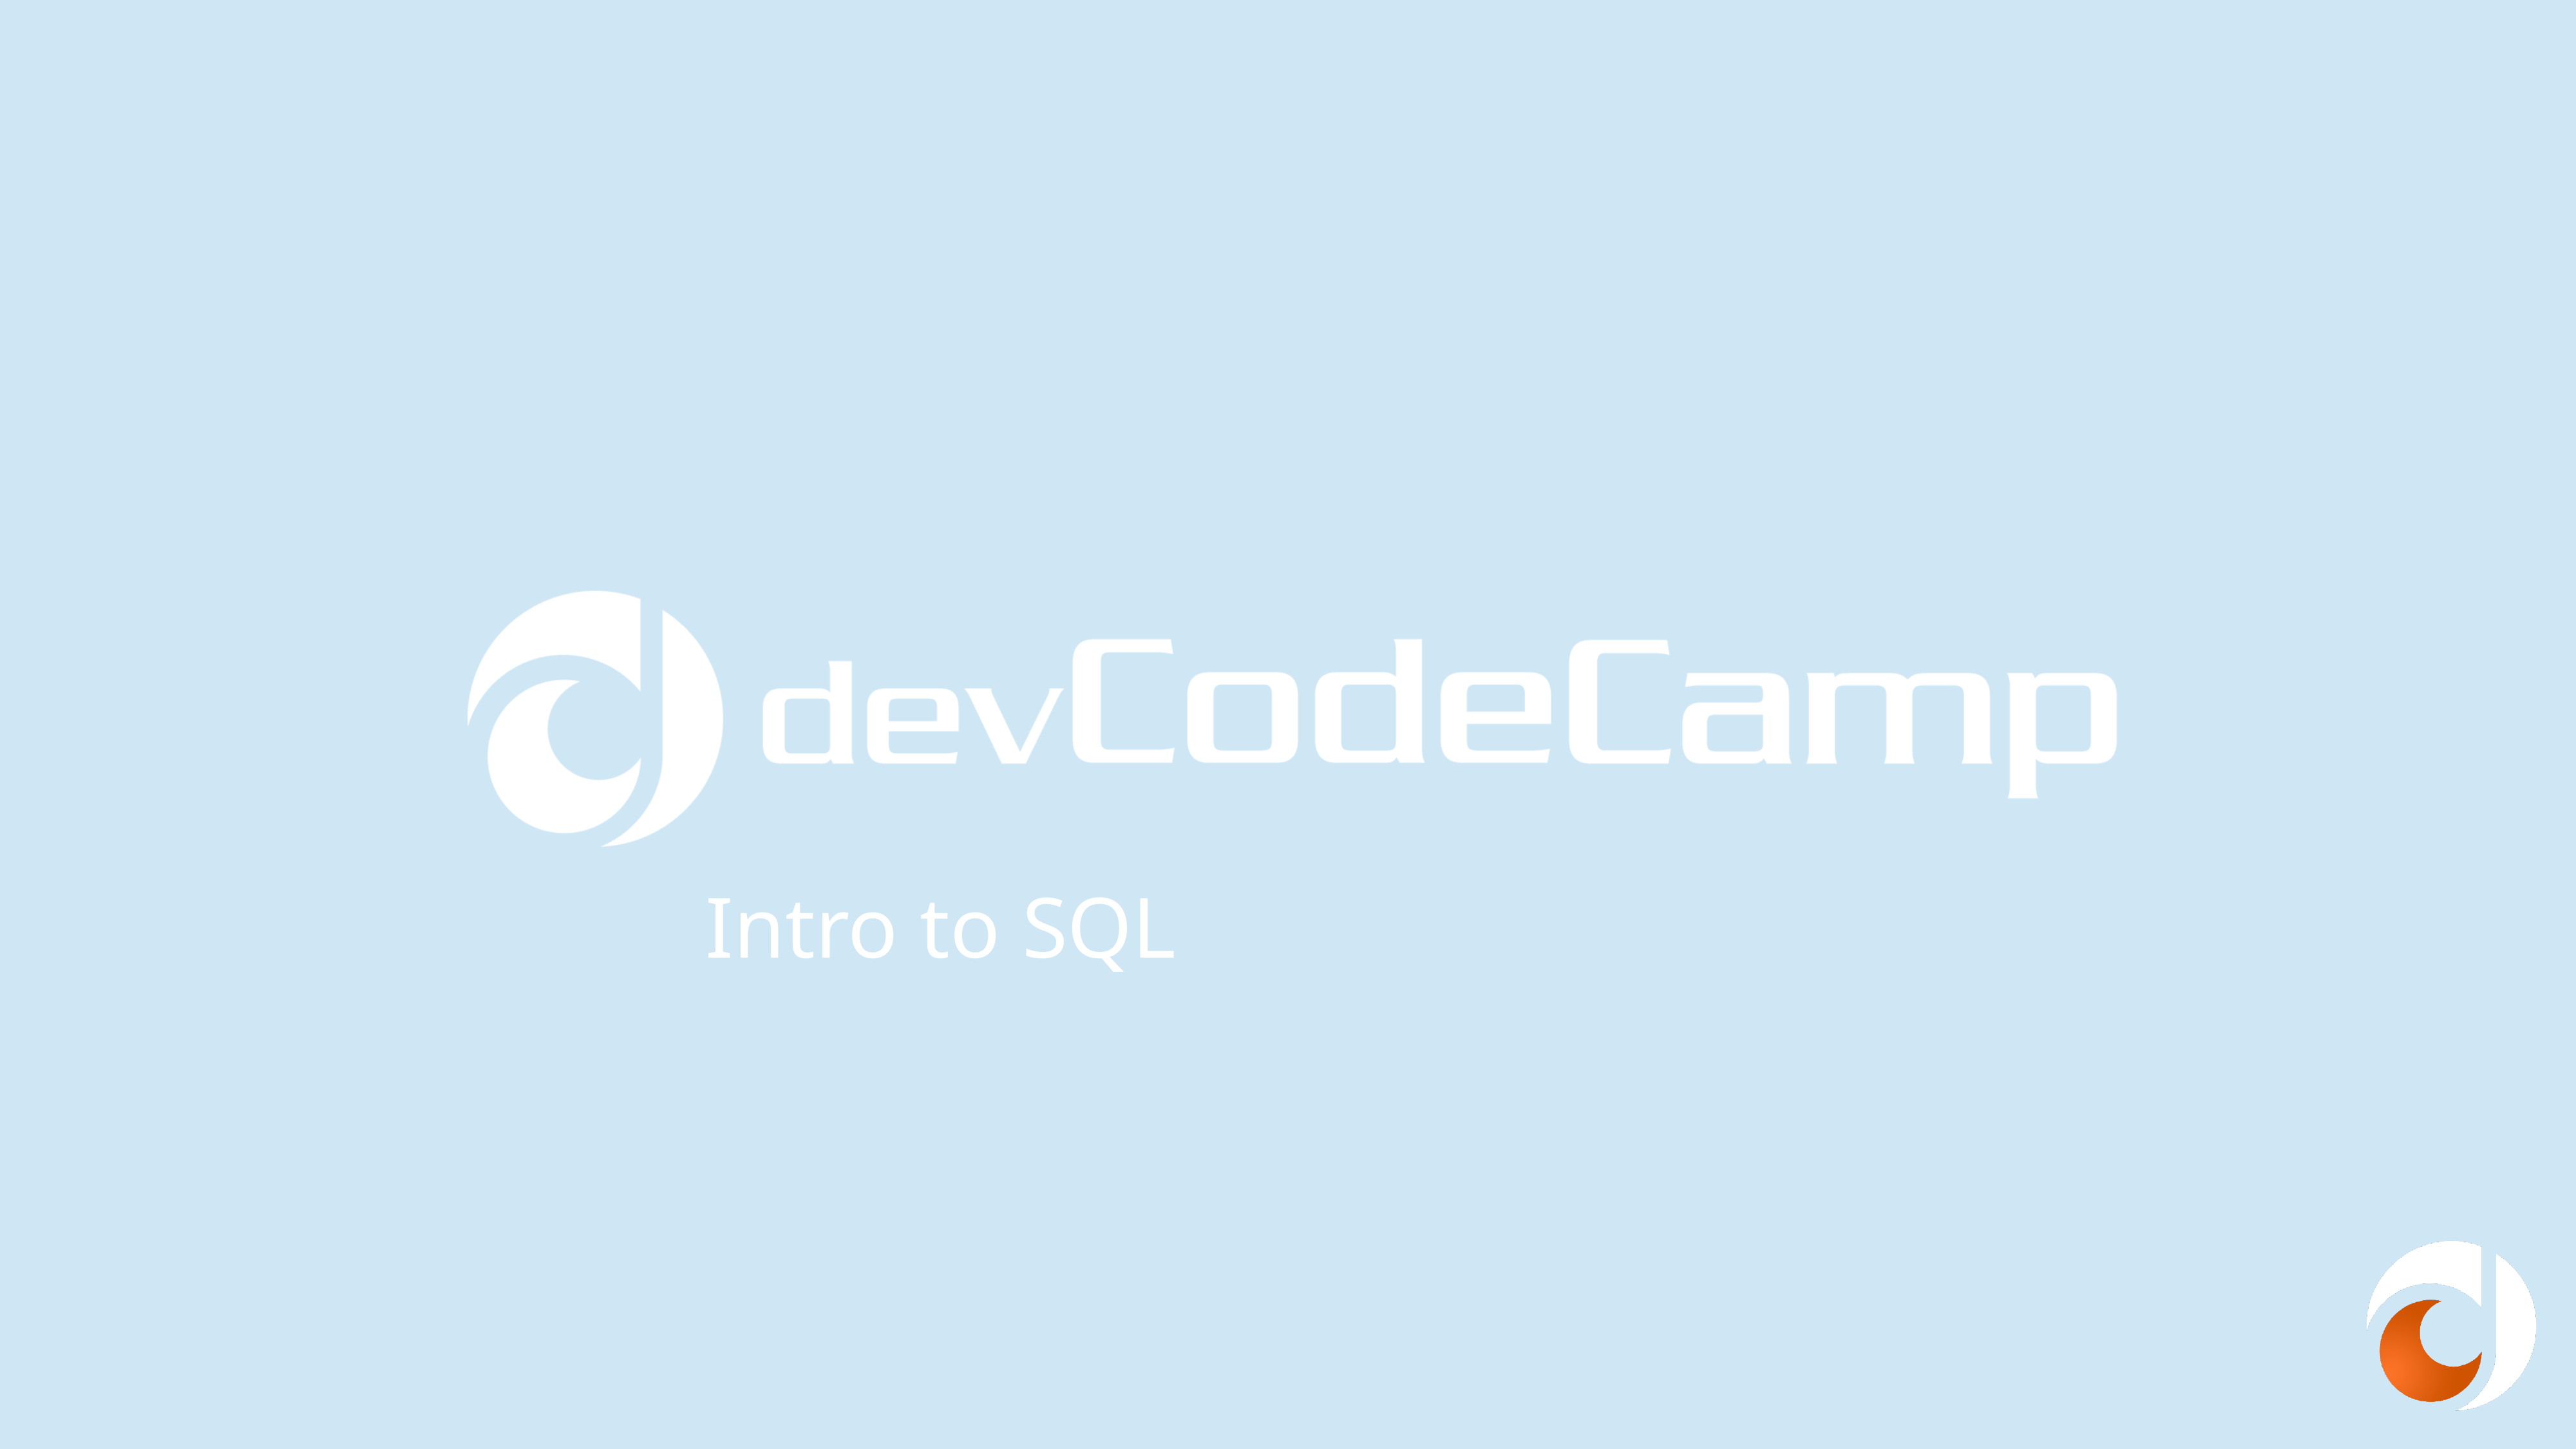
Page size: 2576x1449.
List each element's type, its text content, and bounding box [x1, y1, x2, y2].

picture [433, 567, 2143, 882]
title Intro to SQL [696, 882, 1880, 980]
picture [2361, 1236, 2550, 1414]
